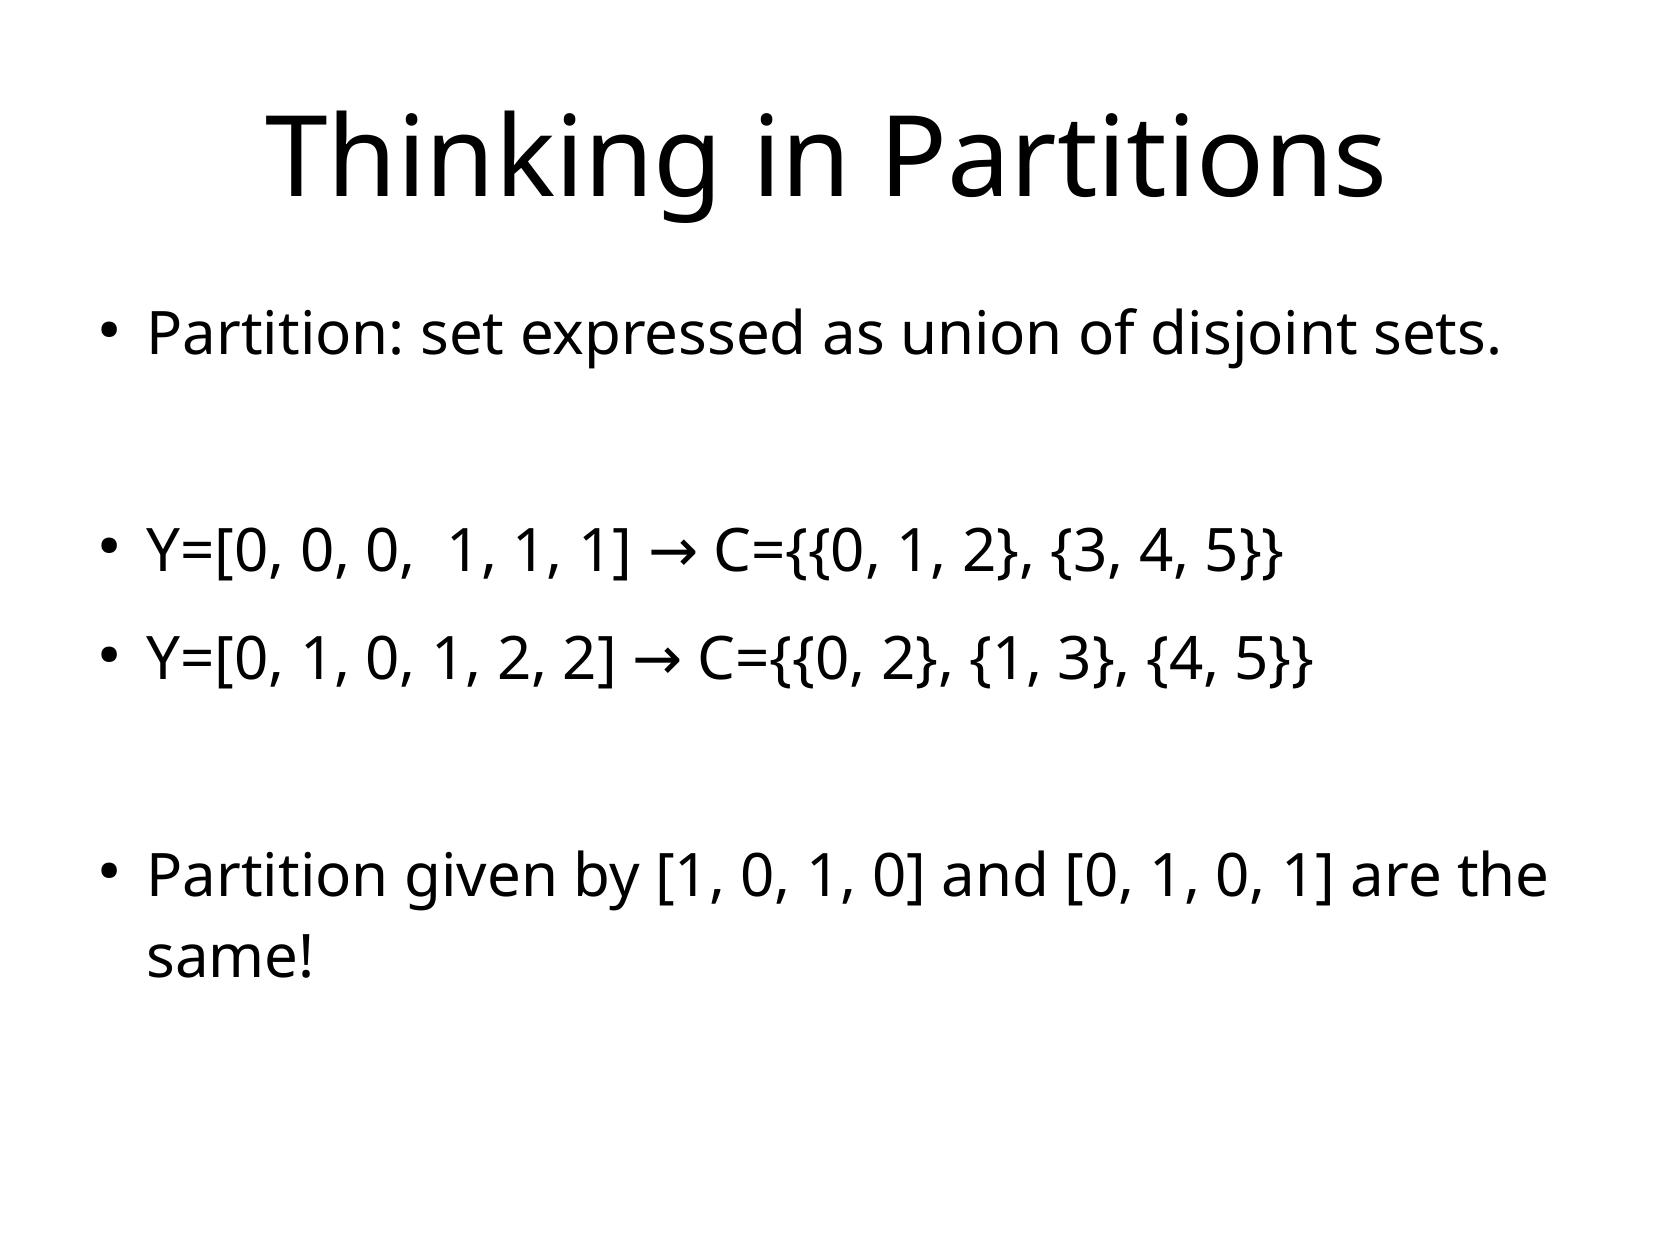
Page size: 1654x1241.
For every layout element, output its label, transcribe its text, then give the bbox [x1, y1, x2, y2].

title Thinking in Partitions [82, 49, 1571, 257]
list Partition: set expressed as union of disjoint sets. Y=[0, 0, 0, 1, 1, 1] → C={{0, 1, 2}, {3, 4, 5}} Y=[0, 1, 0, 1, 2, 2] → C={{0, 2}, {1, 3}, {4, 5}} Partition given by [1, 0, 1, 0] and [0, 1, 0, 1] are the same! [82, 290, 1571, 1010]
